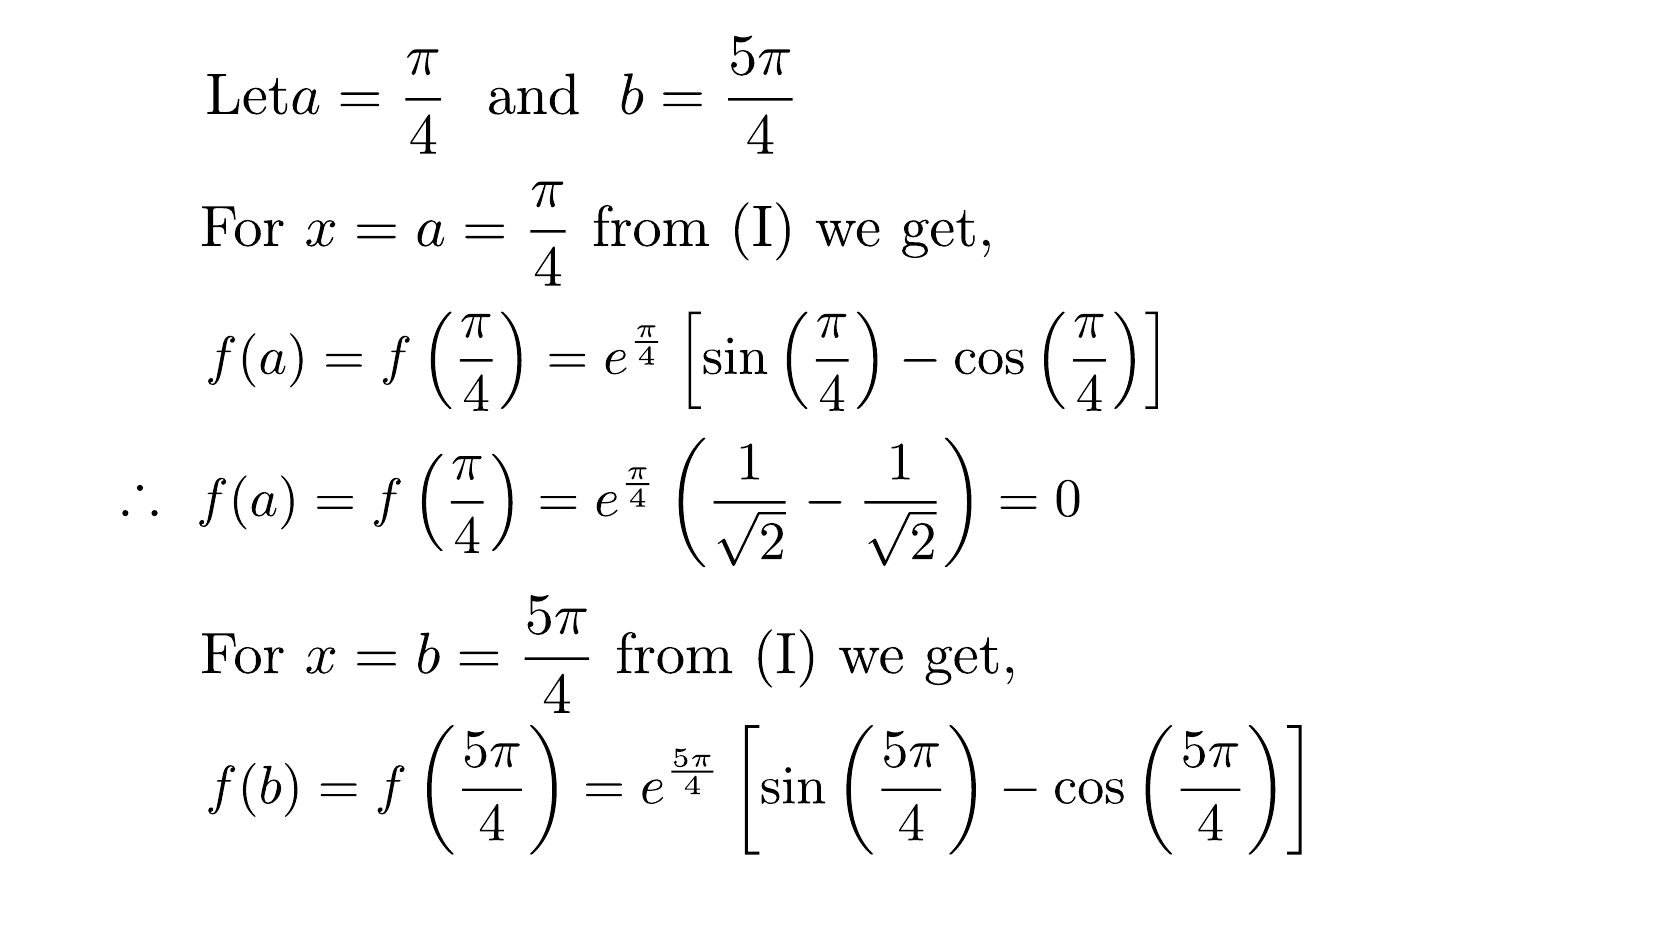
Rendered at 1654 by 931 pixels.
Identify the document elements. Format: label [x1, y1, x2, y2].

text_box [202, 181, 990, 286]
text_box [202, 594, 1014, 713]
title [47, 37, 1607, 898]
text_box [208, 725, 1302, 855]
text_box [199, 437, 1080, 568]
text_box [122, 484, 158, 517]
text_box [207, 311, 1158, 411]
text_box [207, 35, 793, 154]
